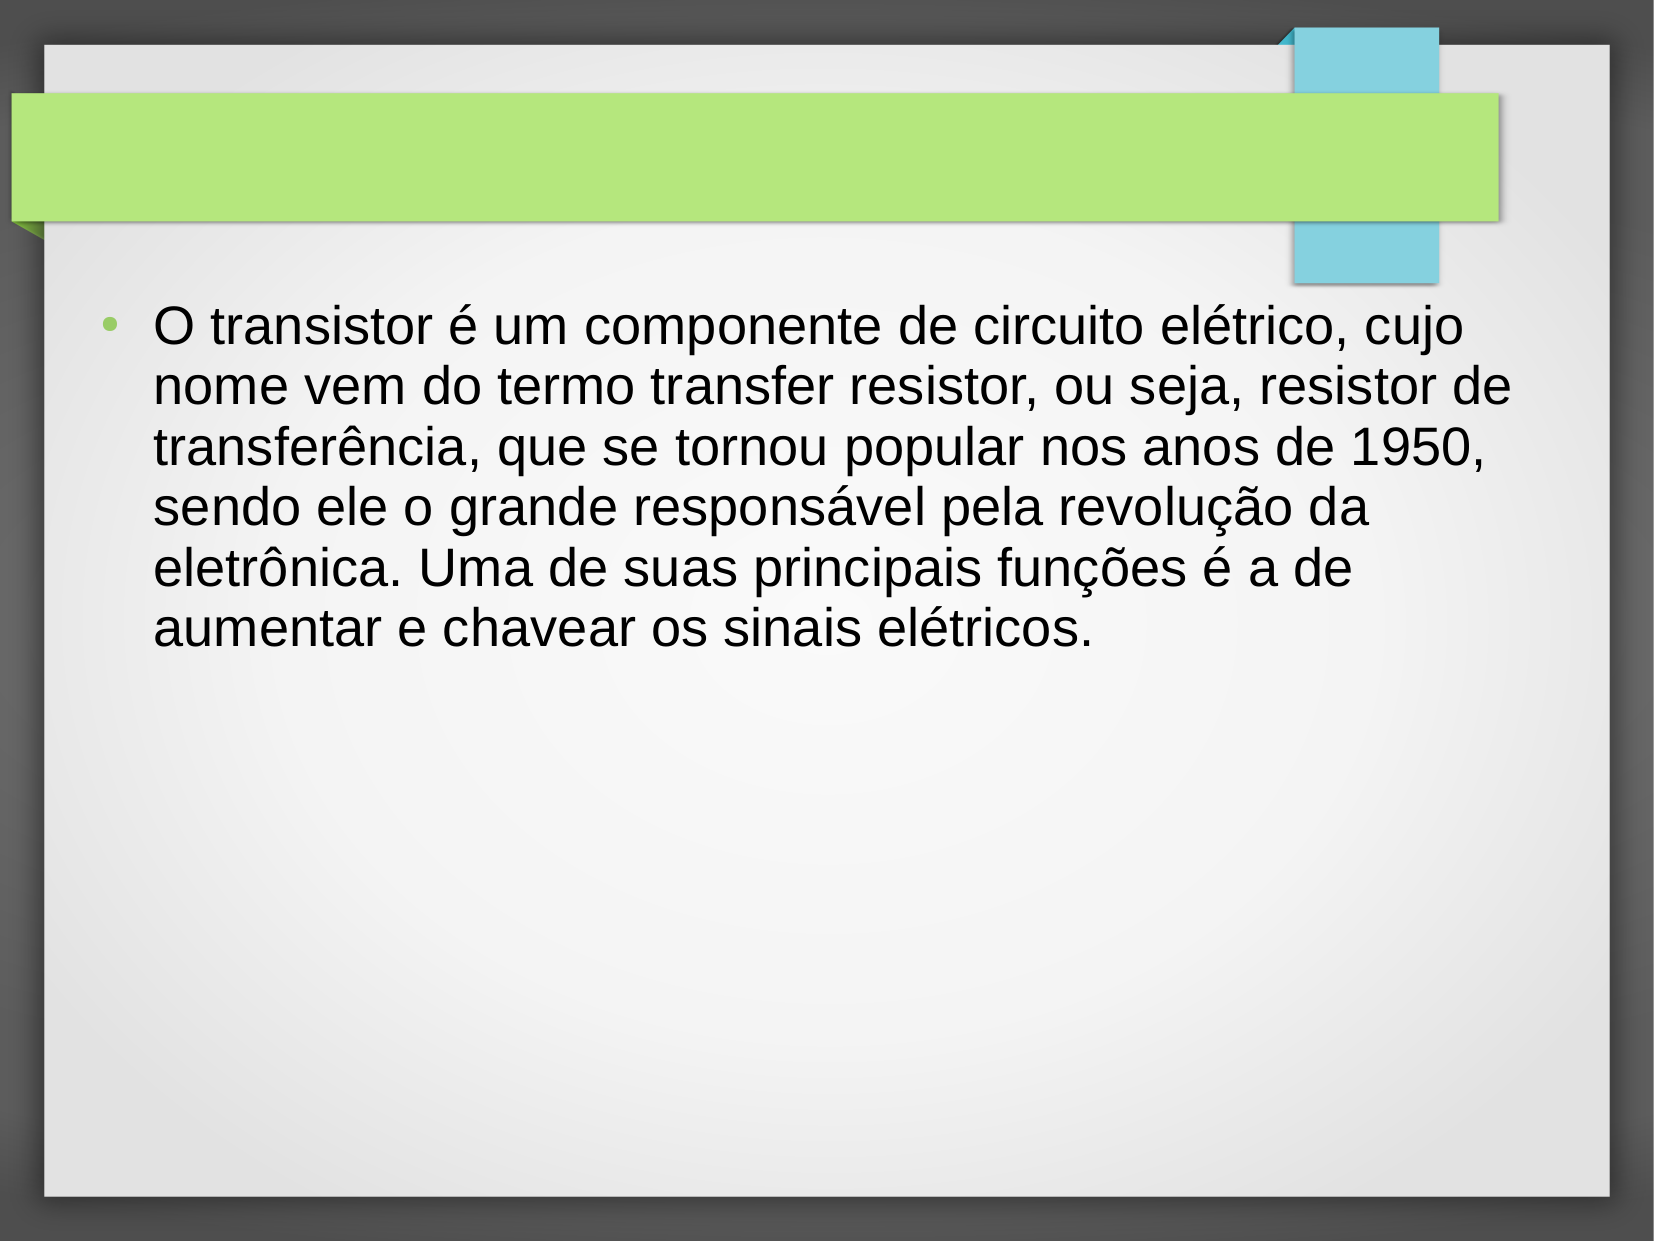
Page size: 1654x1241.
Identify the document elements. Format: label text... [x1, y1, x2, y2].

list O transistor é um componente de circuito elétrico, cujo nome vem do termo transfer resistor, ou seja, resistor de transferência, que se tornou popular nos anos de 1950, sendo ele o grande responsável pela revolução da eletrônica. Uma de suas principais funções é a de aumentar e chavear os sinais elétricos. [82, 295, 1571, 1015]
picture [0, 0, 1654, 1241]
